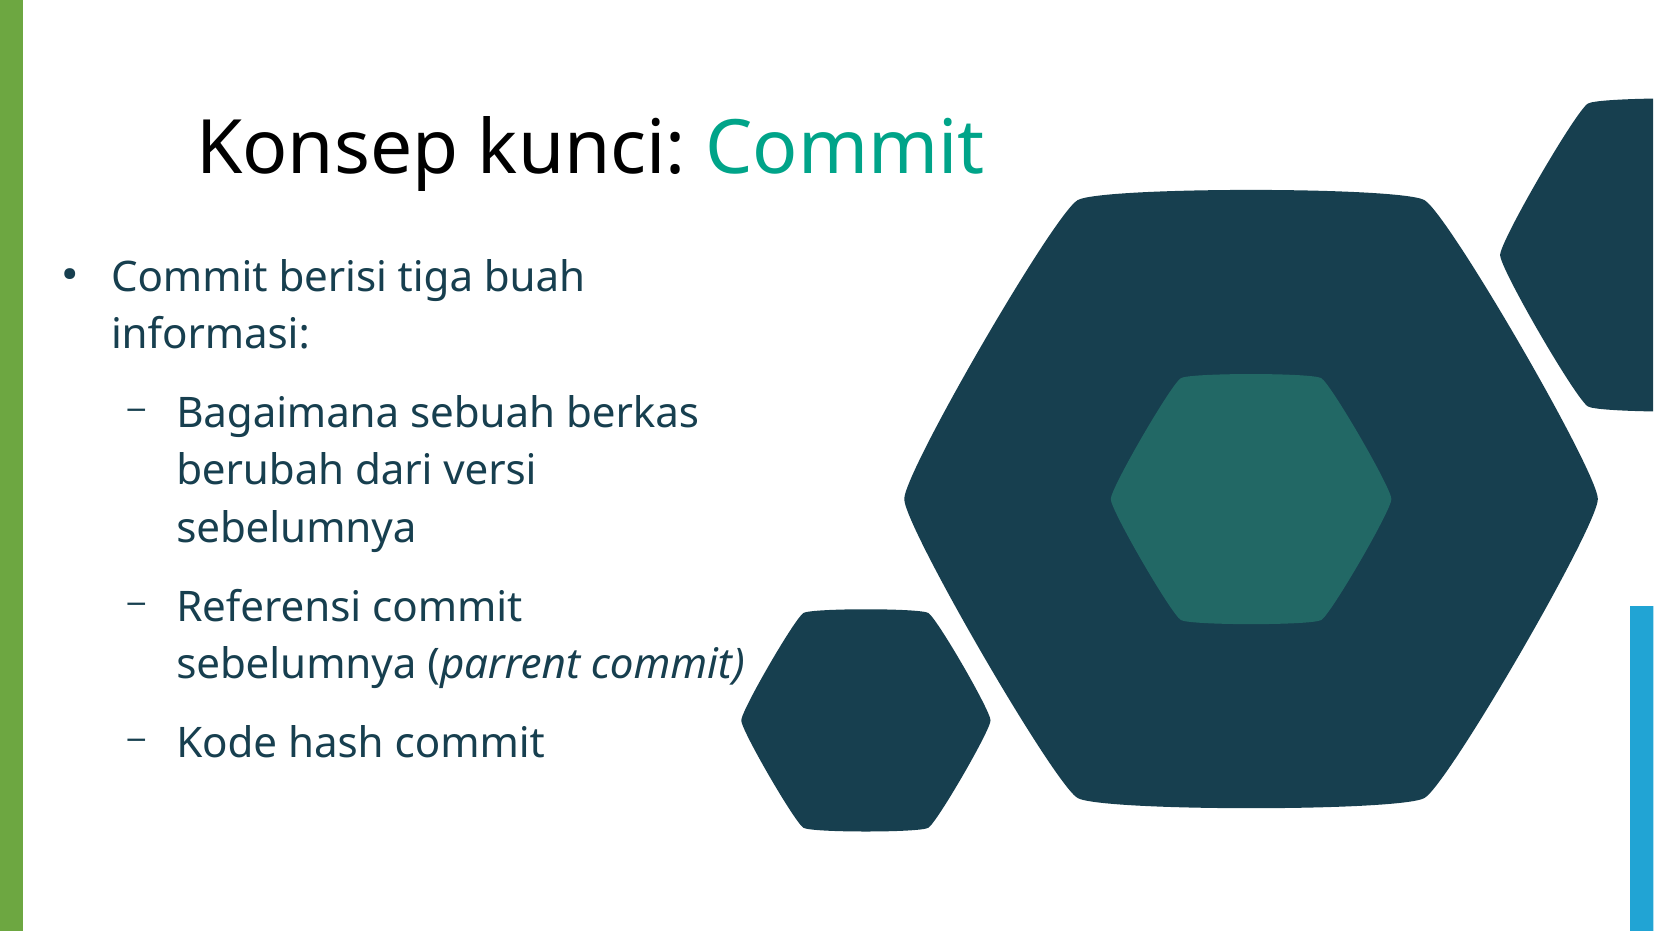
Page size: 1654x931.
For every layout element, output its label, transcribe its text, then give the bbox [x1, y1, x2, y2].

list Commit berisi tiga buah informasi: Bagaimana sebuah berkas berubah dari versi sebelumnya Referensi commit sebelumnya (parrent commit) Kode hash commit [45, 246, 751, 817]
text_box [1500, 98, 1654, 412]
title Konsep kunci: Commit [82, 50, 1099, 239]
text_box [904, 189, 1598, 809]
text_box [741, 609, 991, 832]
